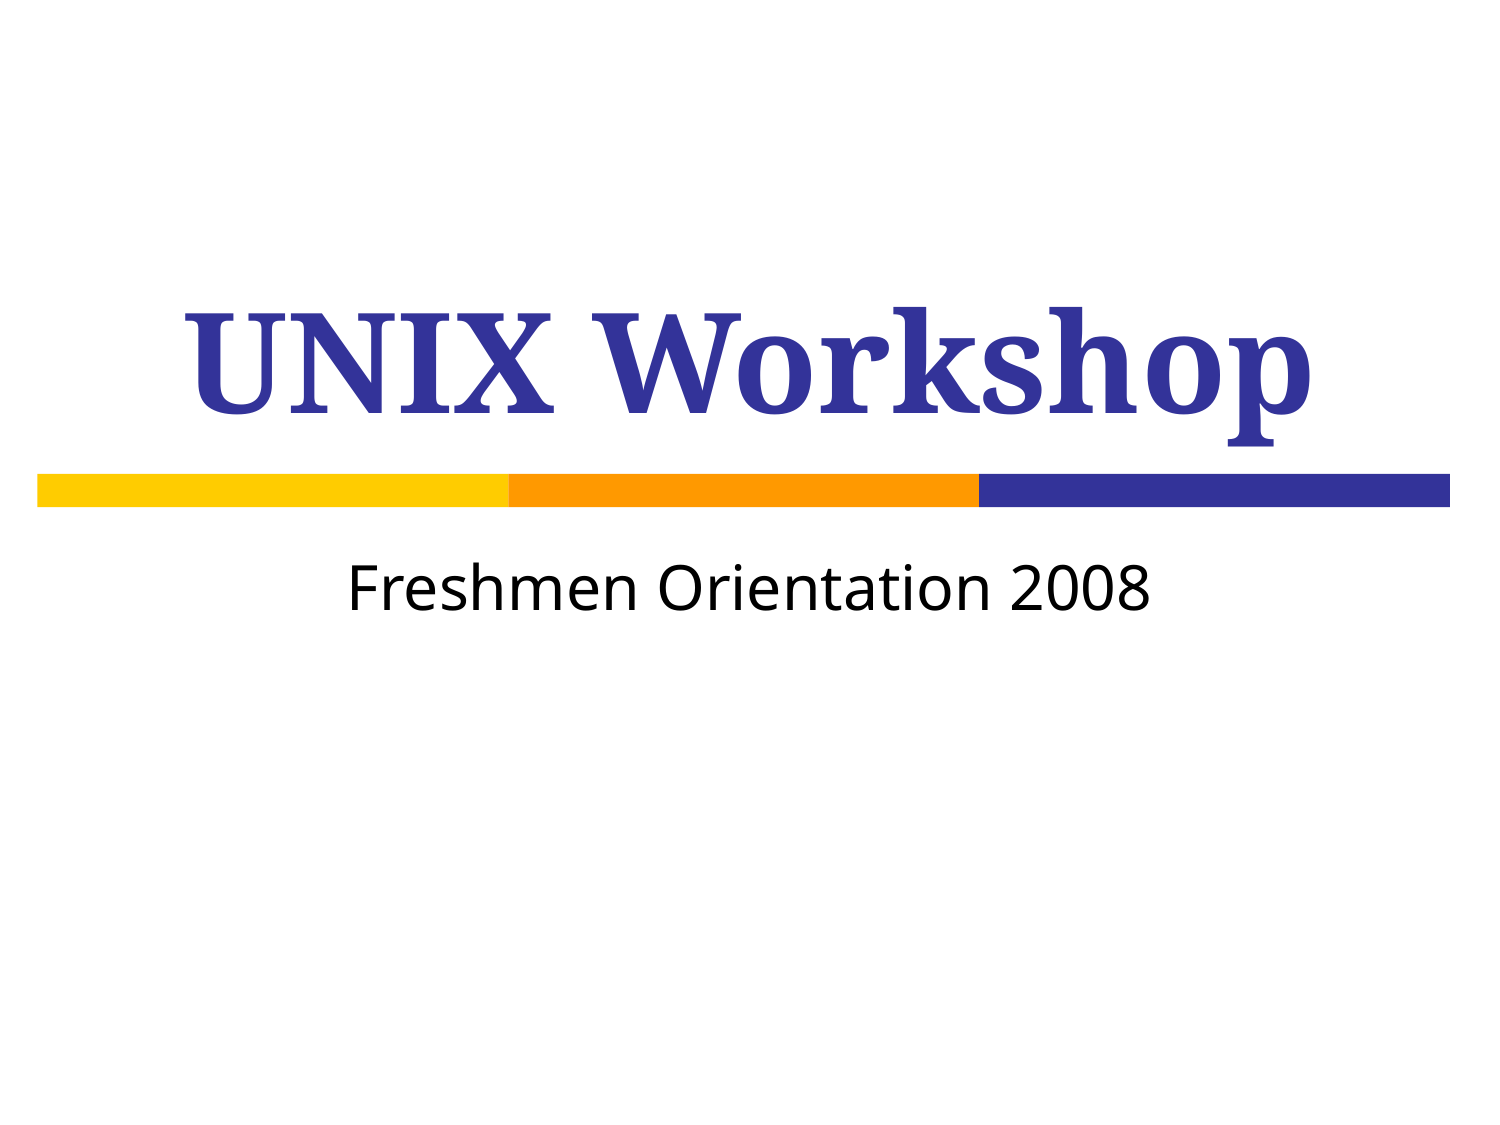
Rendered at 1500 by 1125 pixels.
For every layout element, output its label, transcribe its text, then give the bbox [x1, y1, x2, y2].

title UNIX Workshop [112, 112, 1388, 462]
text_box Freshmen Orientation 2008 [225, 536, 1276, 899]
